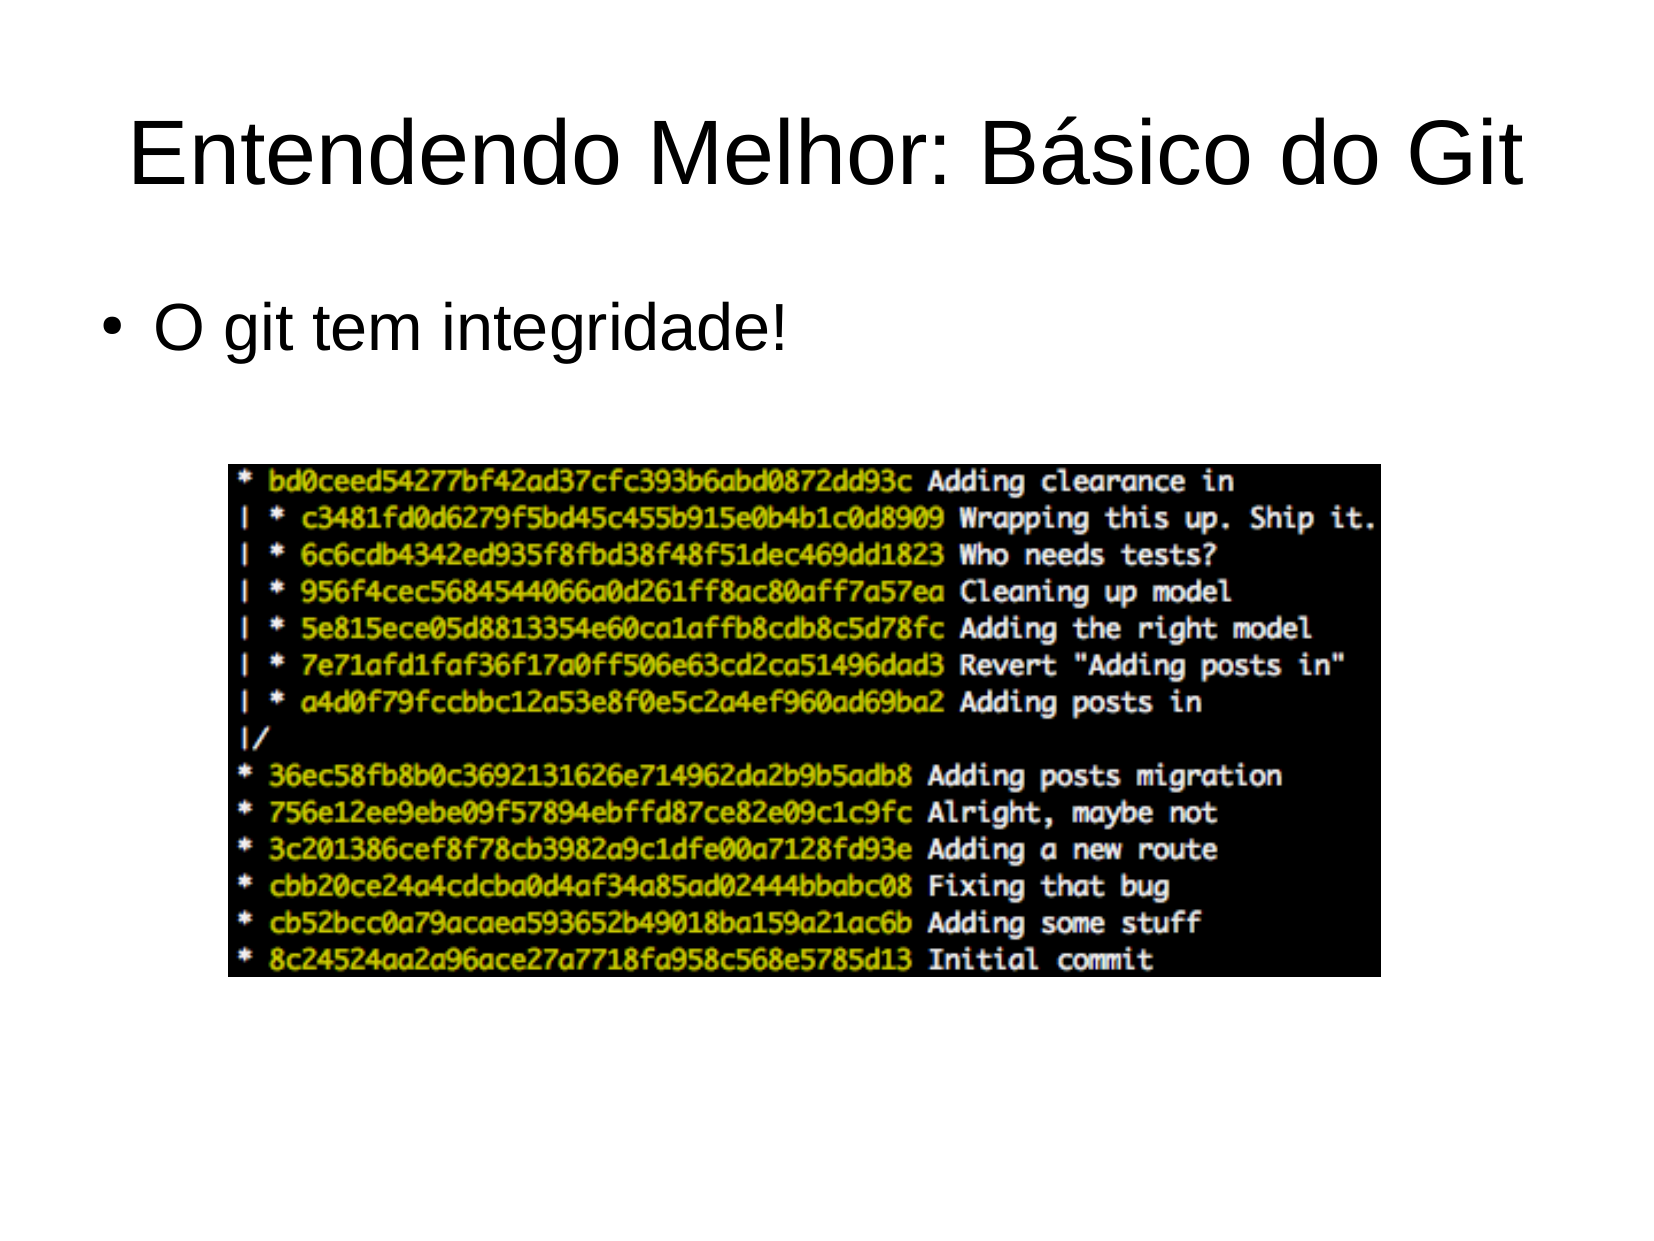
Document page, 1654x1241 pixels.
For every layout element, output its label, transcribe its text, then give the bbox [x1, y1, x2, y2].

title Entendendo Melhor: Básico do Git [82, 49, 1571, 257]
picture [228, 464, 1381, 977]
list O git tem integridade! [82, 290, 1571, 1010]
